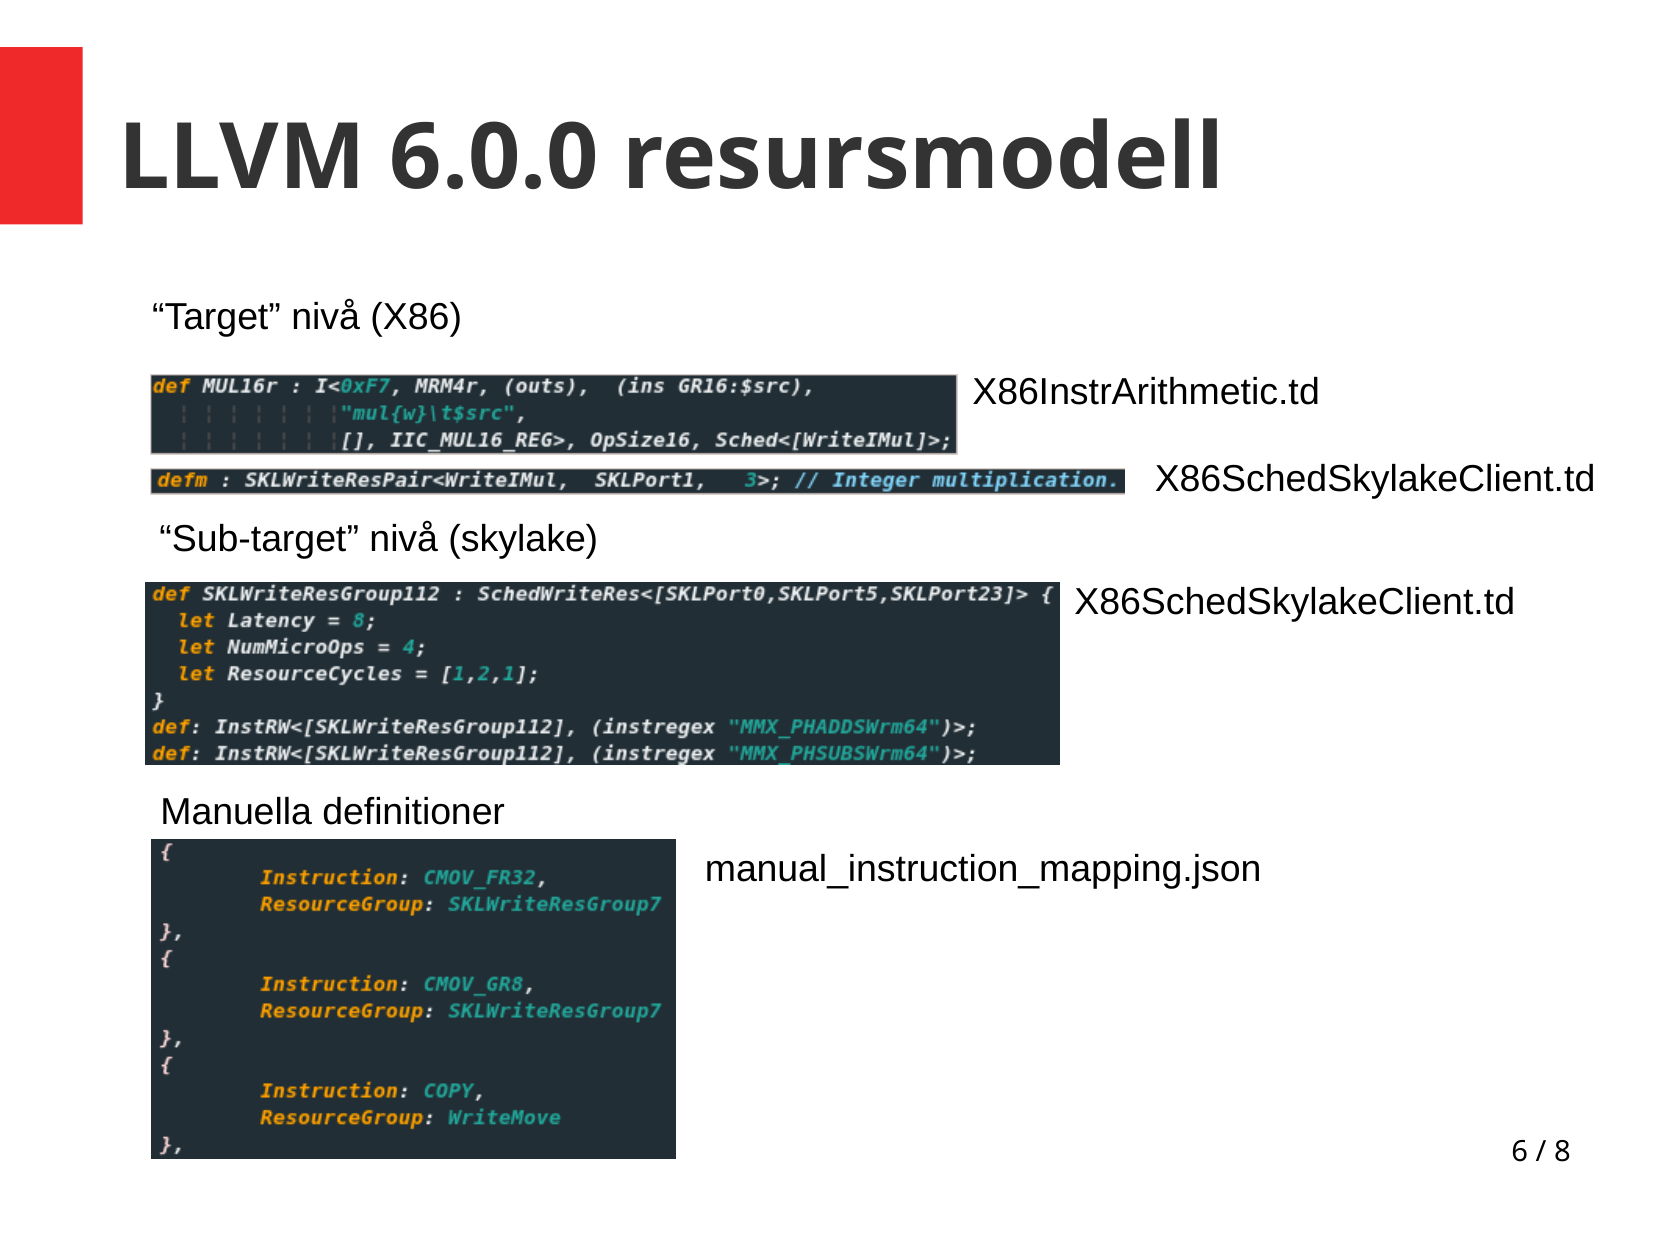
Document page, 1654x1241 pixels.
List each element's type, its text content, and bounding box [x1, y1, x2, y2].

picture [150, 468, 1125, 496]
title LLVM 6.0.0 resursmodell [118, 49, 1571, 257]
text_box X86SchedSkylakeClient.td [1059, 573, 1531, 631]
text_box manual_instruction_mapping.json [690, 840, 1306, 901]
text_box “Sub-target” nivå (skylake) [144, 510, 614, 568]
text_box “Target” nivå (X86) [137, 288, 478, 346]
picture [150, 374, 958, 455]
text_box X86InstrArithmetic.td [957, 363, 1336, 421]
text_box X86SchedSkylakeClient.td [1140, 450, 1611, 507]
picture [145, 582, 1060, 766]
picture [151, 839, 676, 1159]
text_box Manuella definitioner [145, 783, 521, 841]
